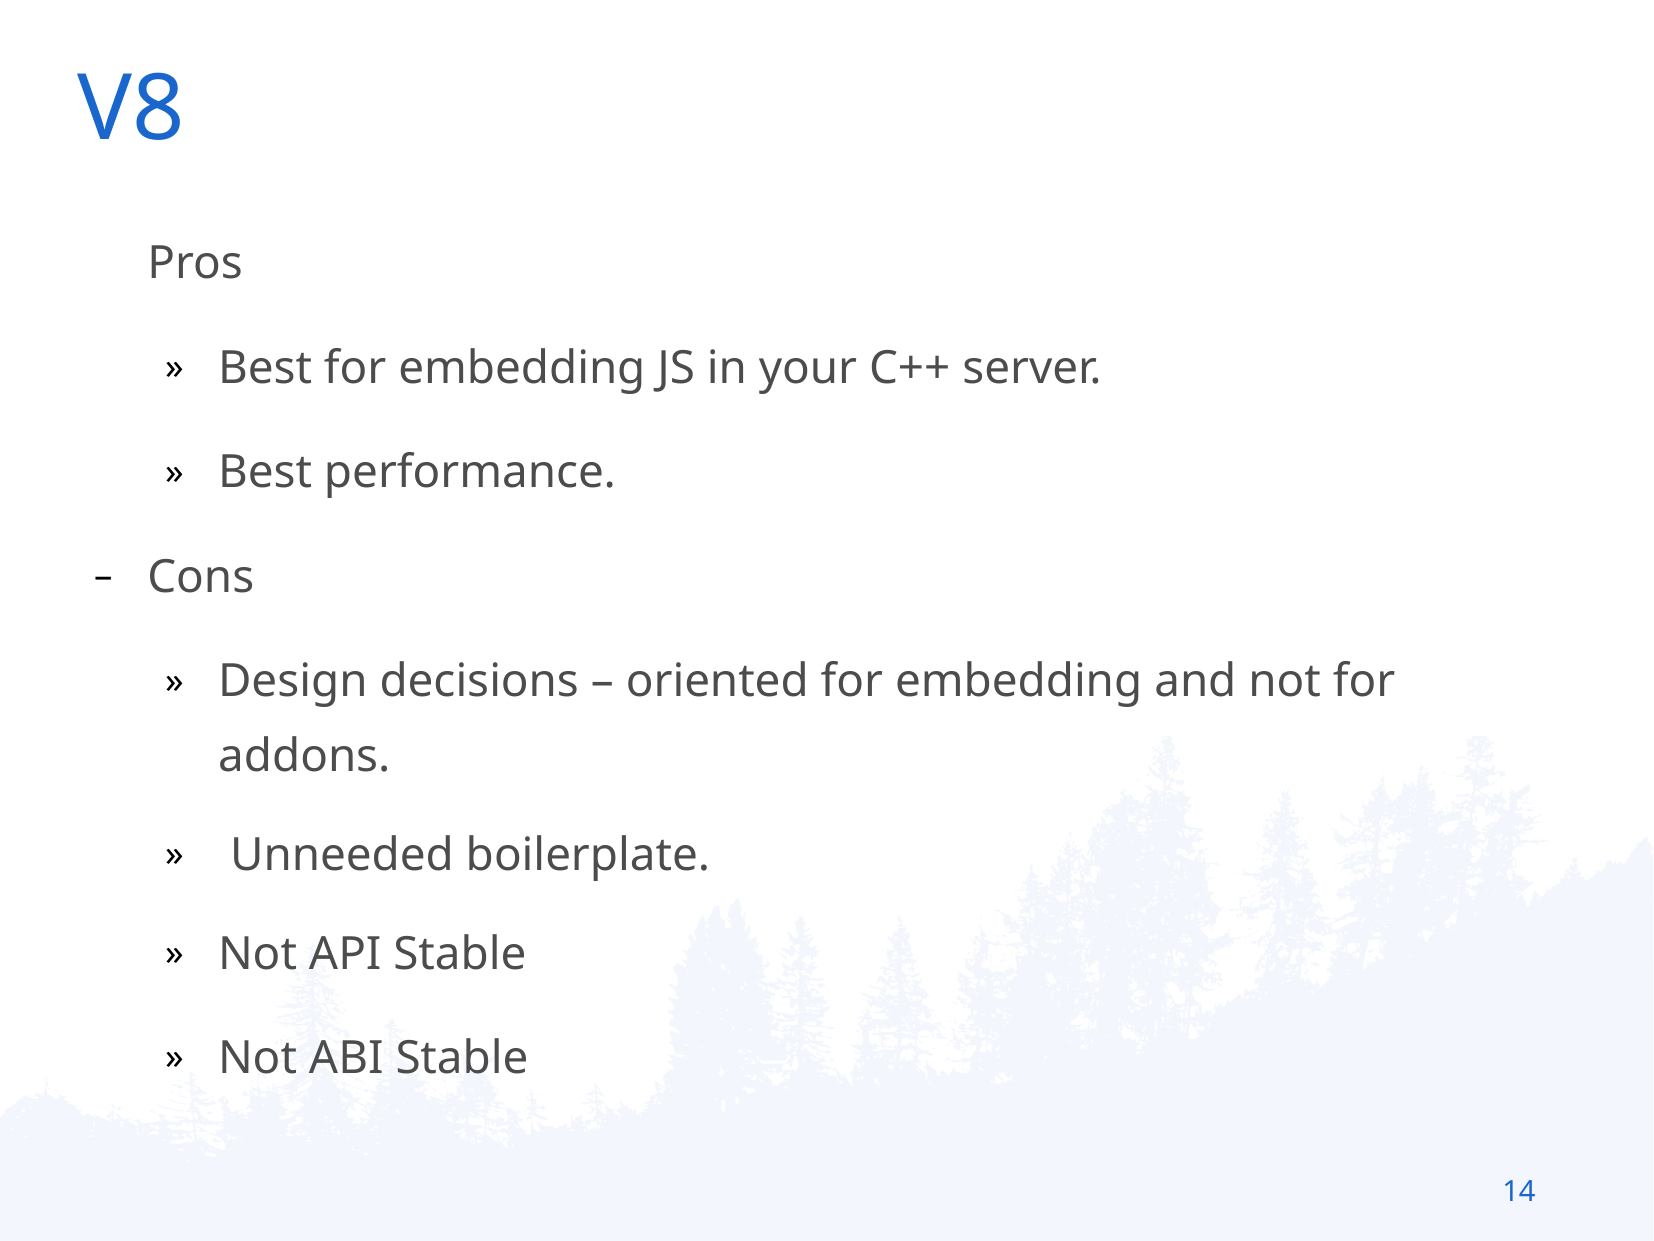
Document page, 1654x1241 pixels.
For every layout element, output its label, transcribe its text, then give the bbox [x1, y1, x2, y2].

title V8 [77, 0, 1561, 208]
picture [0, 736, 1654, 1241]
list Pros Best for embedding JS in your C++ server. Best performance. Cons Design decisions – oriented for embedding and not for addons. Unneeded boilerplate. Not API Stable Not ABI Stable [76, 217, 1565, 1003]
